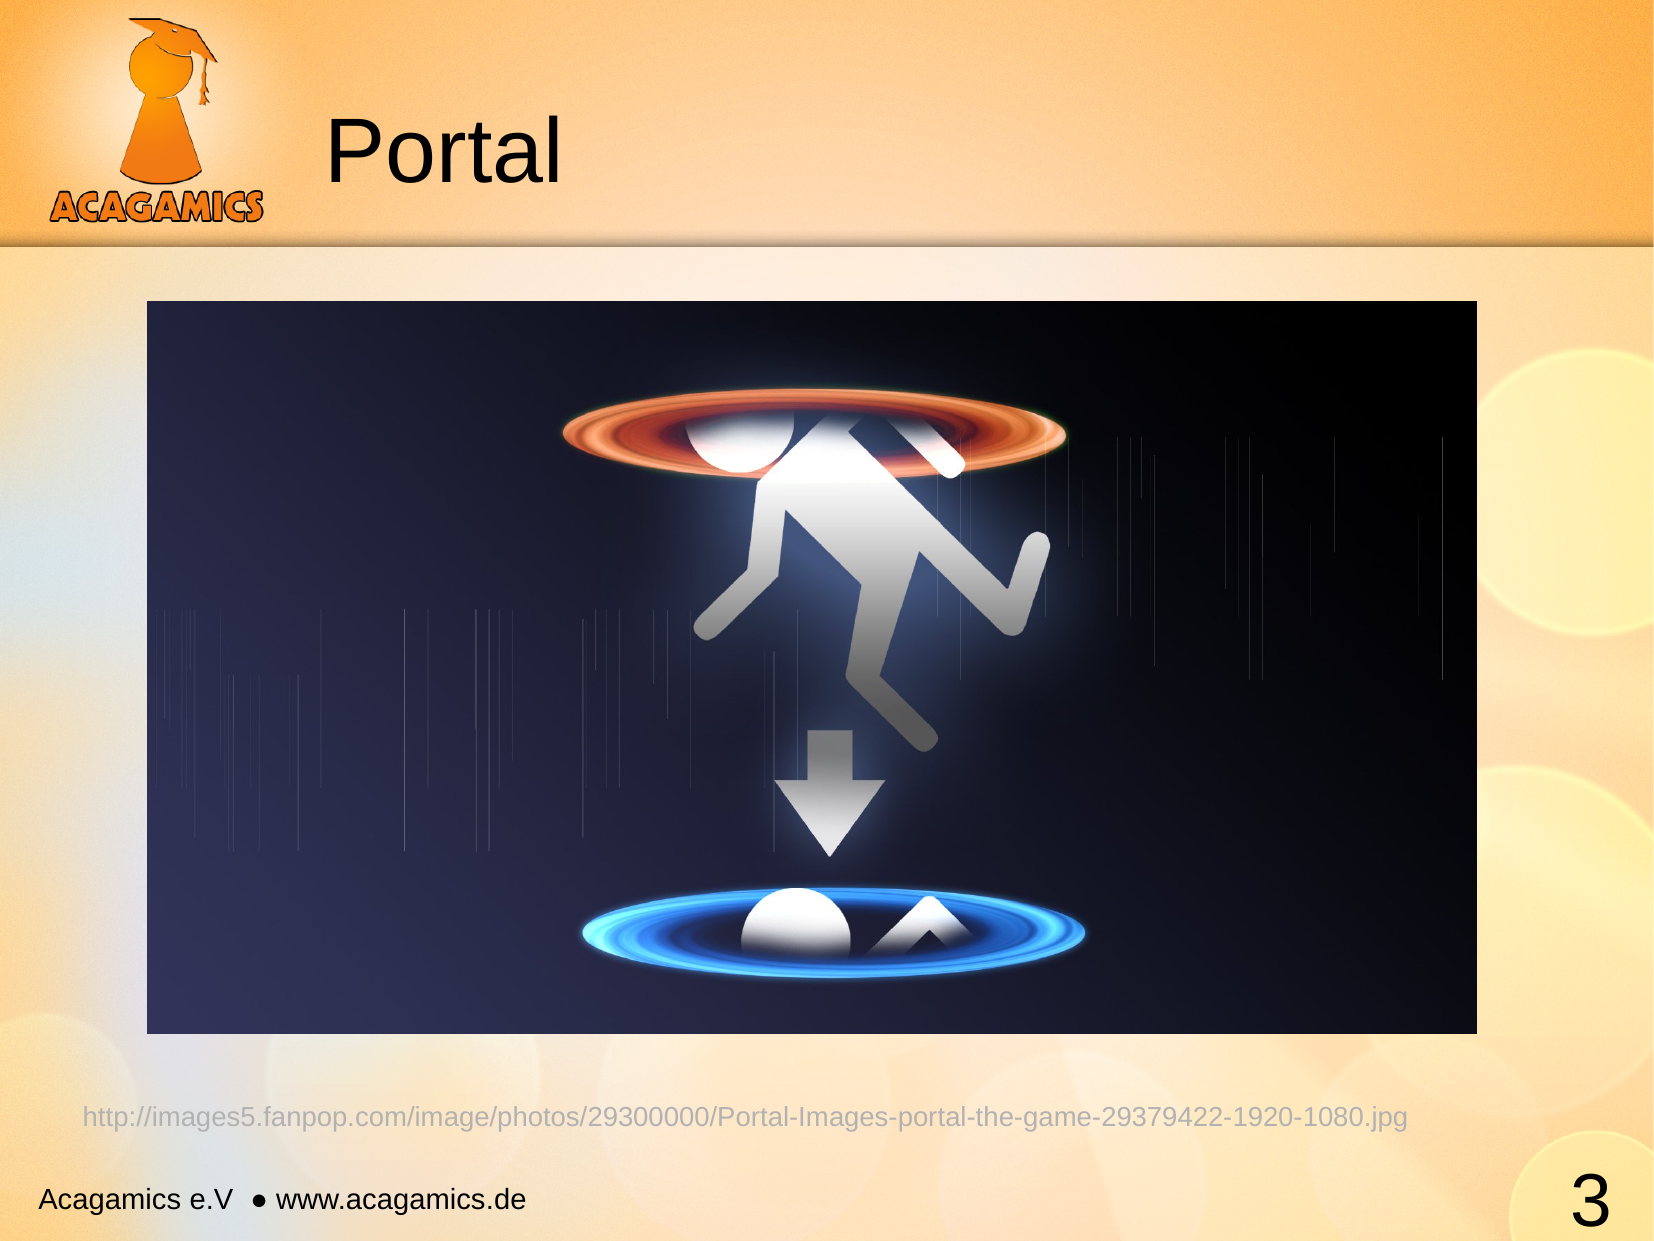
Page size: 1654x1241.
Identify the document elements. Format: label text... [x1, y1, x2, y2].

picture [147, 301, 1477, 1034]
list http://images5.fanpop.com/image/photos/29300000/Portal-Images-portal-the-game-29379422-1920-1080.jpg [82, 290, 1571, 1136]
text_box [1517, 1151, 1654, 1241]
title Portal [324, 76, 1571, 216]
